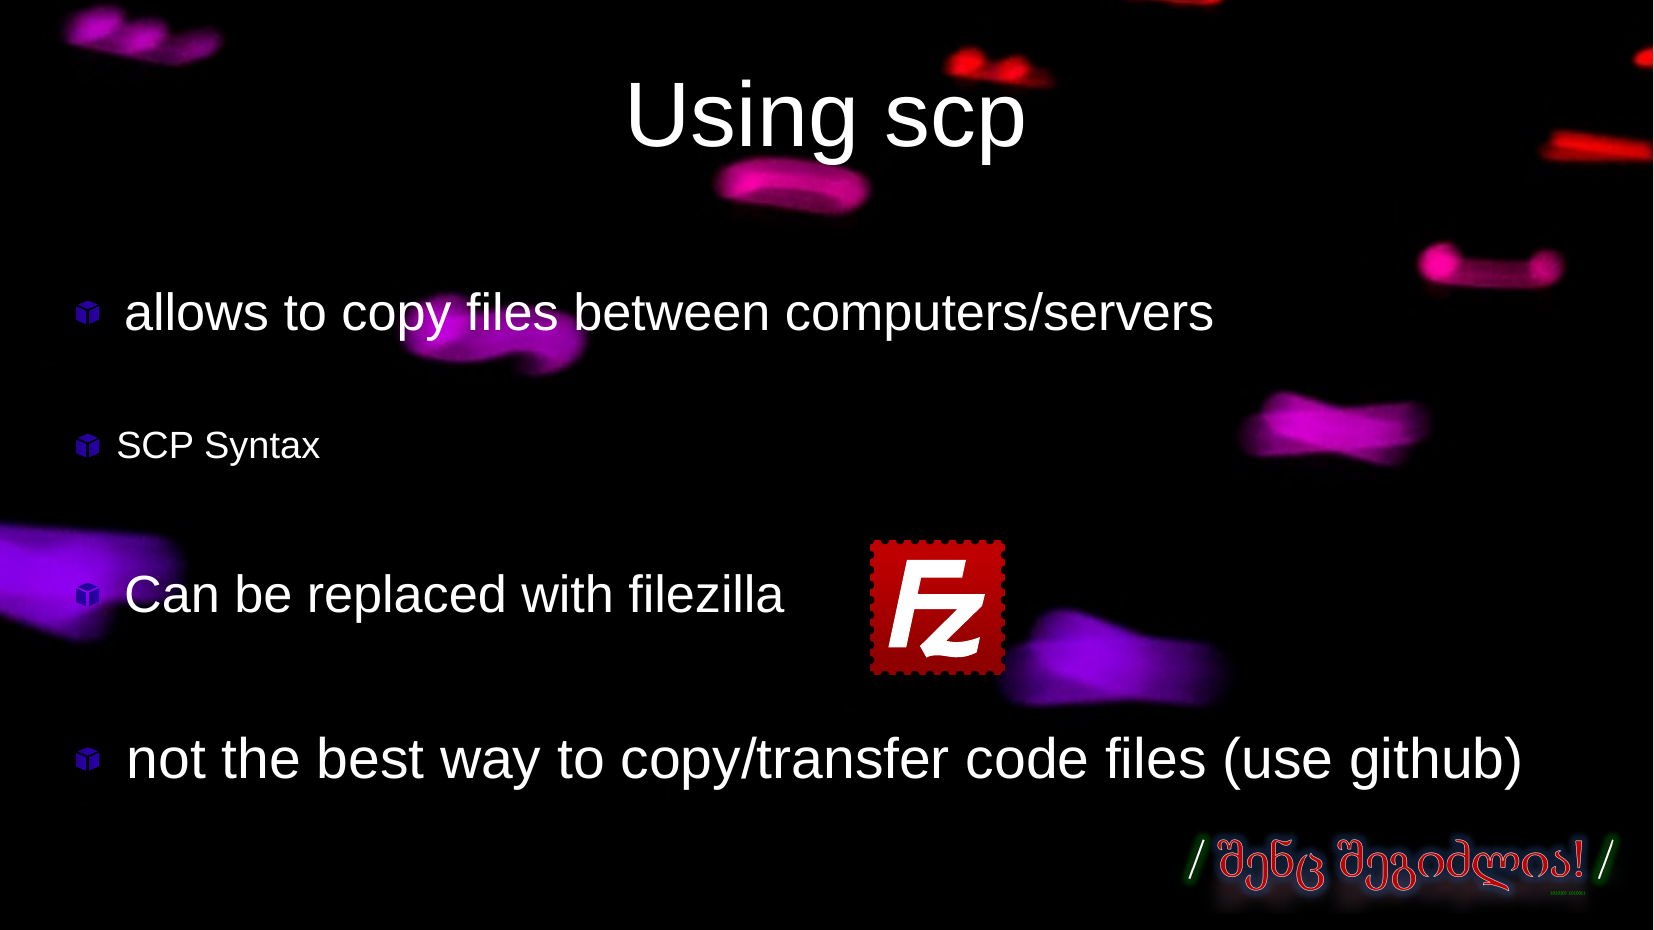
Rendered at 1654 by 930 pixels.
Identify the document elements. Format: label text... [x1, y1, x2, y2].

list allows to copy files between computers/servers SCP Syntax Can be replaced with filezilla not the best way to copy/transfer code files (use github) [75, 225, 1576, 796]
title Using scp [82, 12, 1571, 218]
picture [0, 0, 1654, 930]
